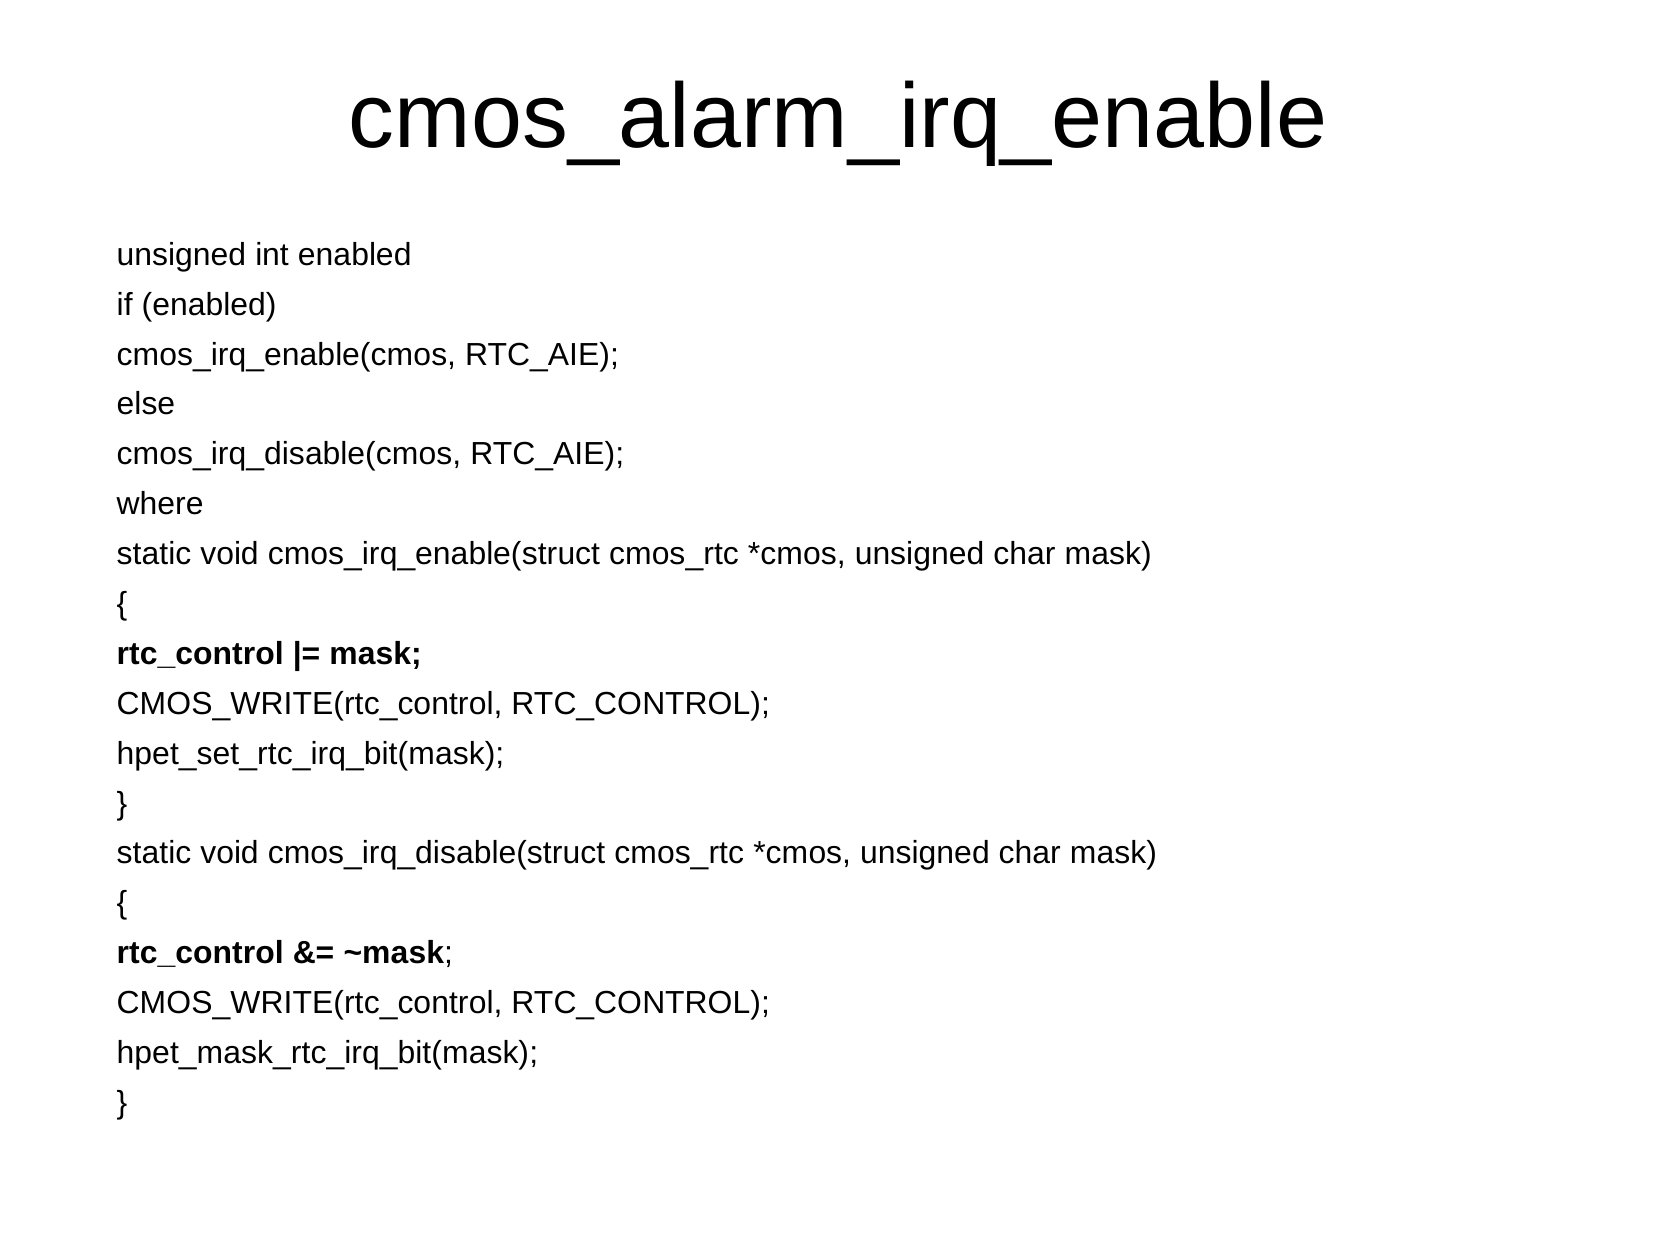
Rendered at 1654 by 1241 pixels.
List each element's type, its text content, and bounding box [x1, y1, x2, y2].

list unsigned int enabled if (enabled) cmos_irq_enable(cmos, RTC_AIE); else cmos_irq_disable(cmos, RTC_AIE); where static void cmos_irq_enable(struct cmos_rtc *cmos, unsigned char mask) { rtc_control |= mask; CMOS_WRITE(rtc_control, RTC_CONTROL); hpet_set_rtc_irq_bit(mask); } static void cmos_irq_disable(struct cmos_rtc *cmos, unsigned char mask) { rtc_control &= ~mask; CMOS_WRITE(rtc_control, RTC_CONTROL); hpet_mask_rtc_irq_bit(mask); } [82, 236, 1571, 1123]
title cmos_alarm_irq_enable [59, 11, 1548, 219]
